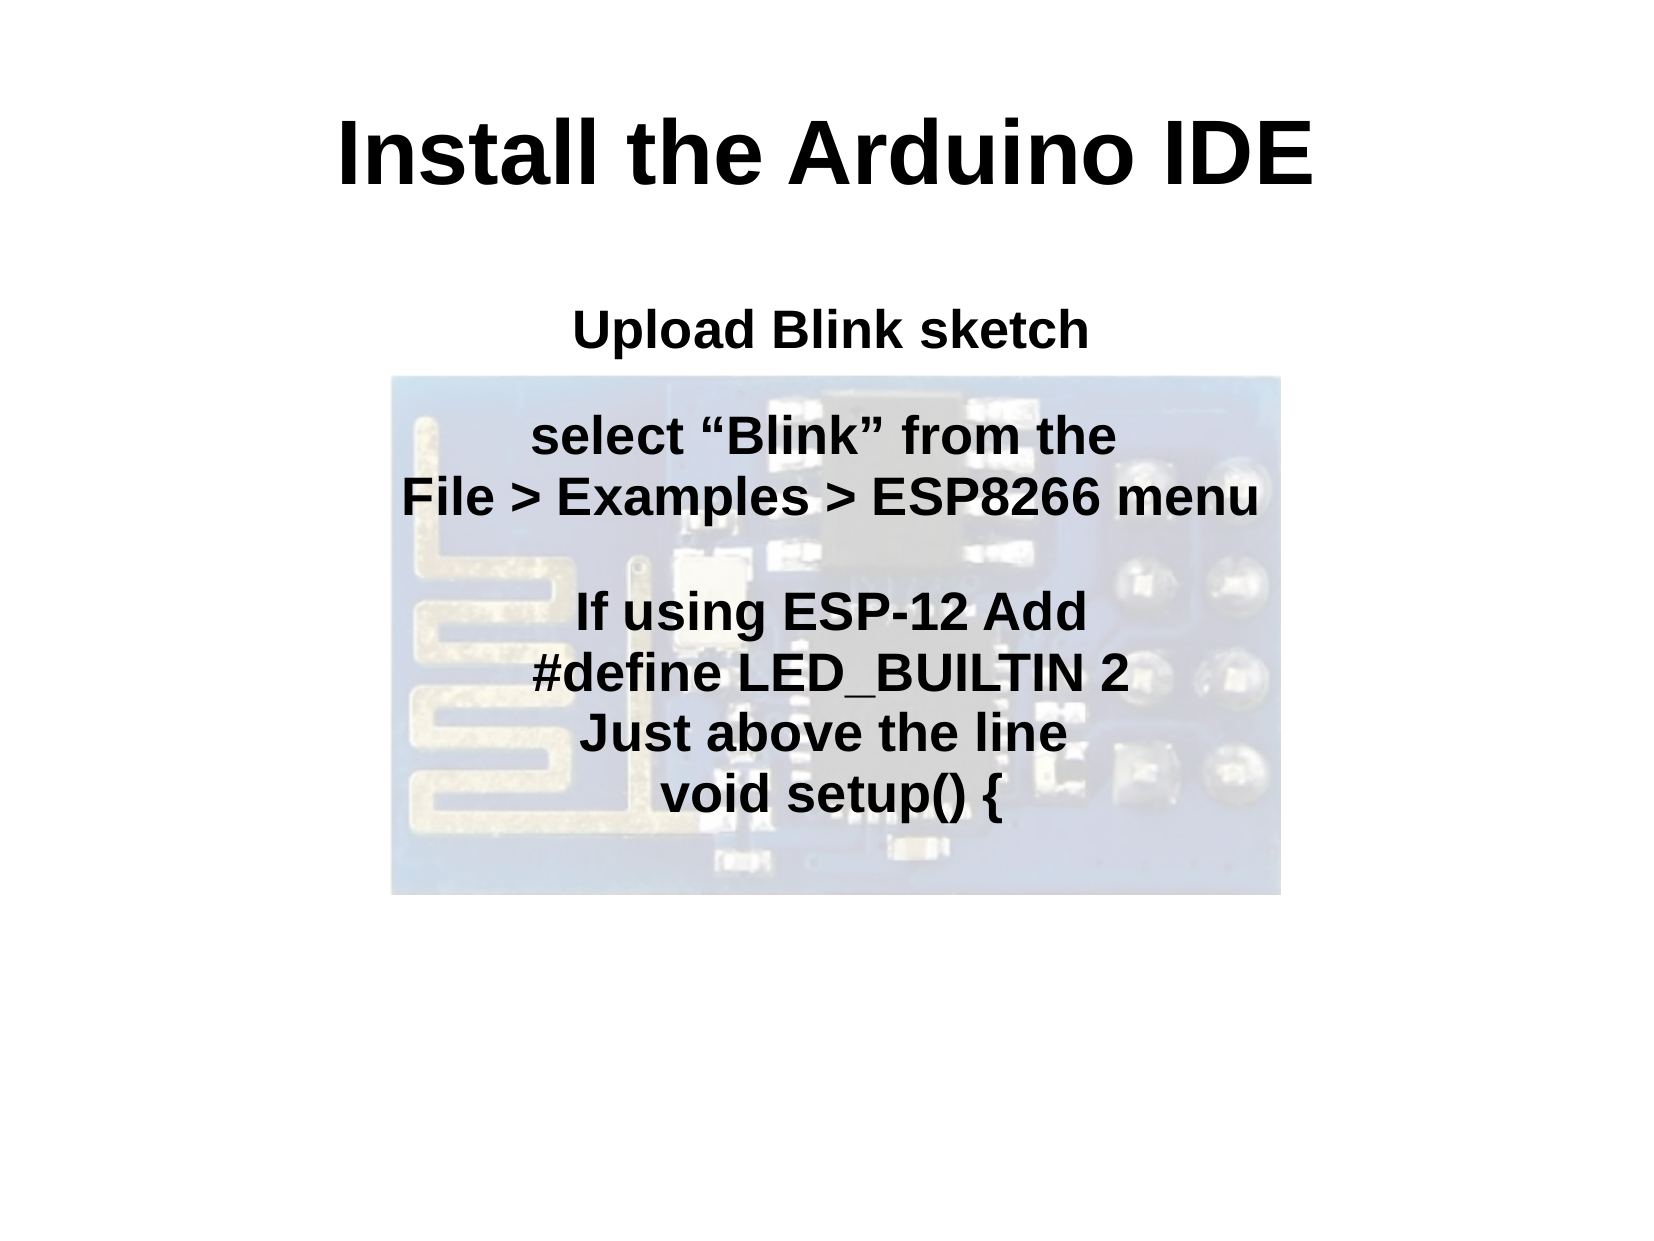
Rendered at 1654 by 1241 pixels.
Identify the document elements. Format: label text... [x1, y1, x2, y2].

text_box select “Blink” from the File > Examples > ESP8266 menu [75, 405, 1590, 581]
picture [390, 374, 1281, 405]
title Install the Arduino IDE [82, 49, 1571, 257]
picture [390, 886, 1281, 895]
text_box Upload Blink sketch [75, 299, 1590, 361]
text_box If using ESP-12 Add #define LED_BUILTIN 2 Just above the line void setup() { [75, 581, 1590, 886]
